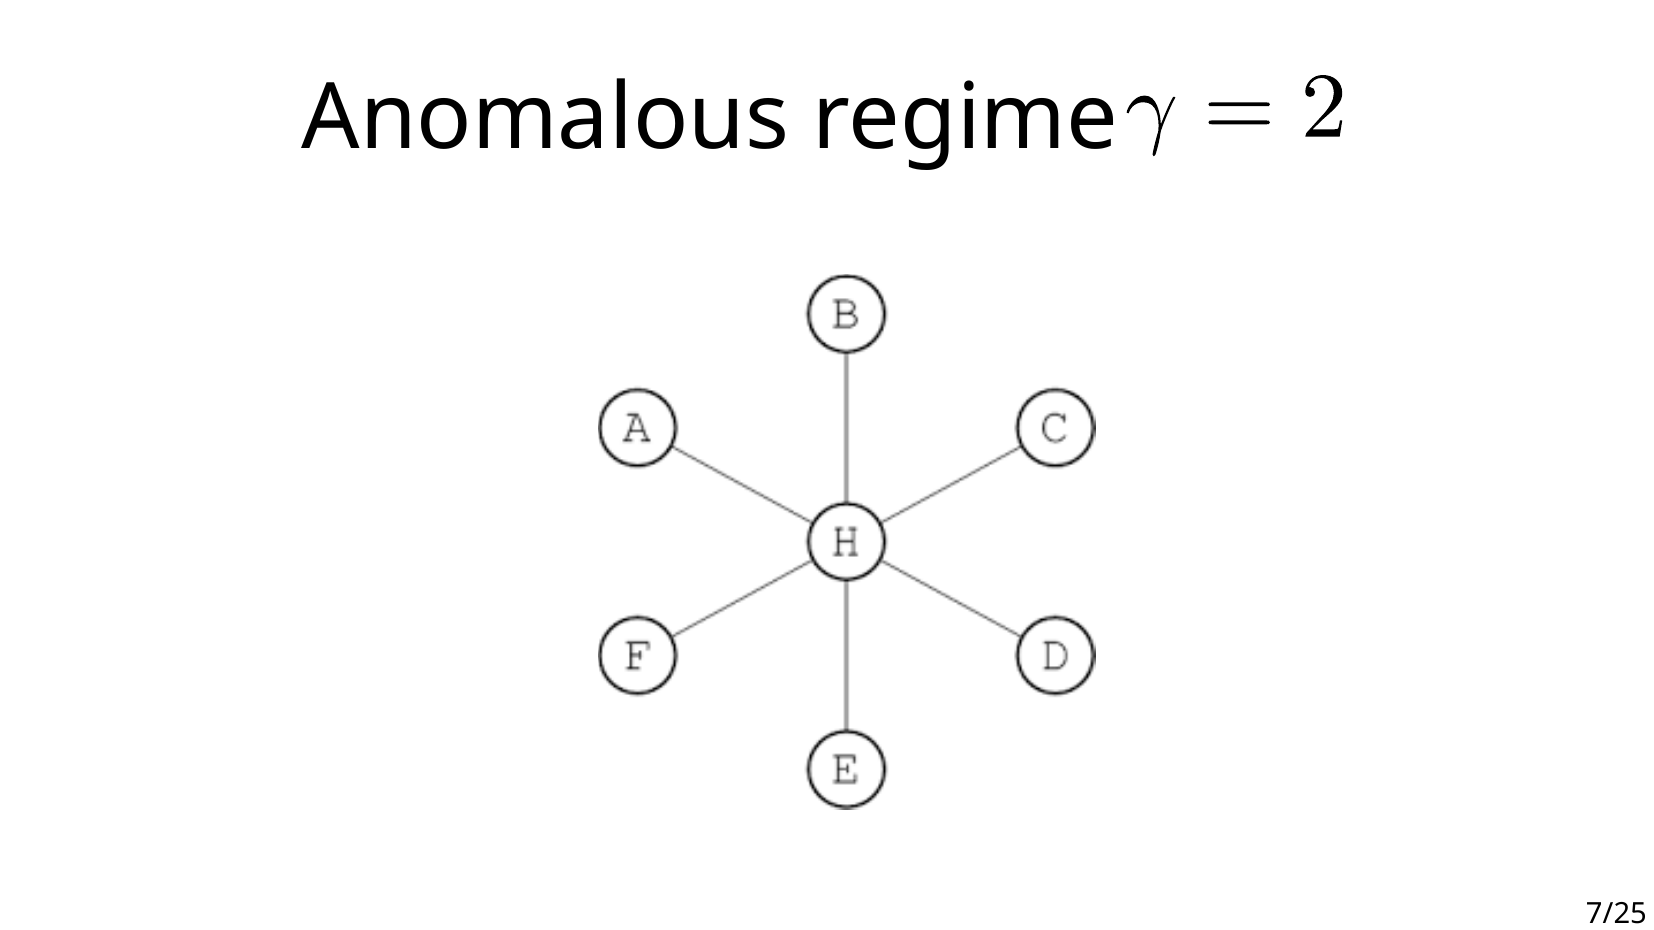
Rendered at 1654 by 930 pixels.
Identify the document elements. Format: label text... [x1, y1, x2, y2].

text_box [1125, 75, 1347, 157]
picture [598, 274, 1096, 811]
title Anomalous regime [82, 1, 1571, 225]
